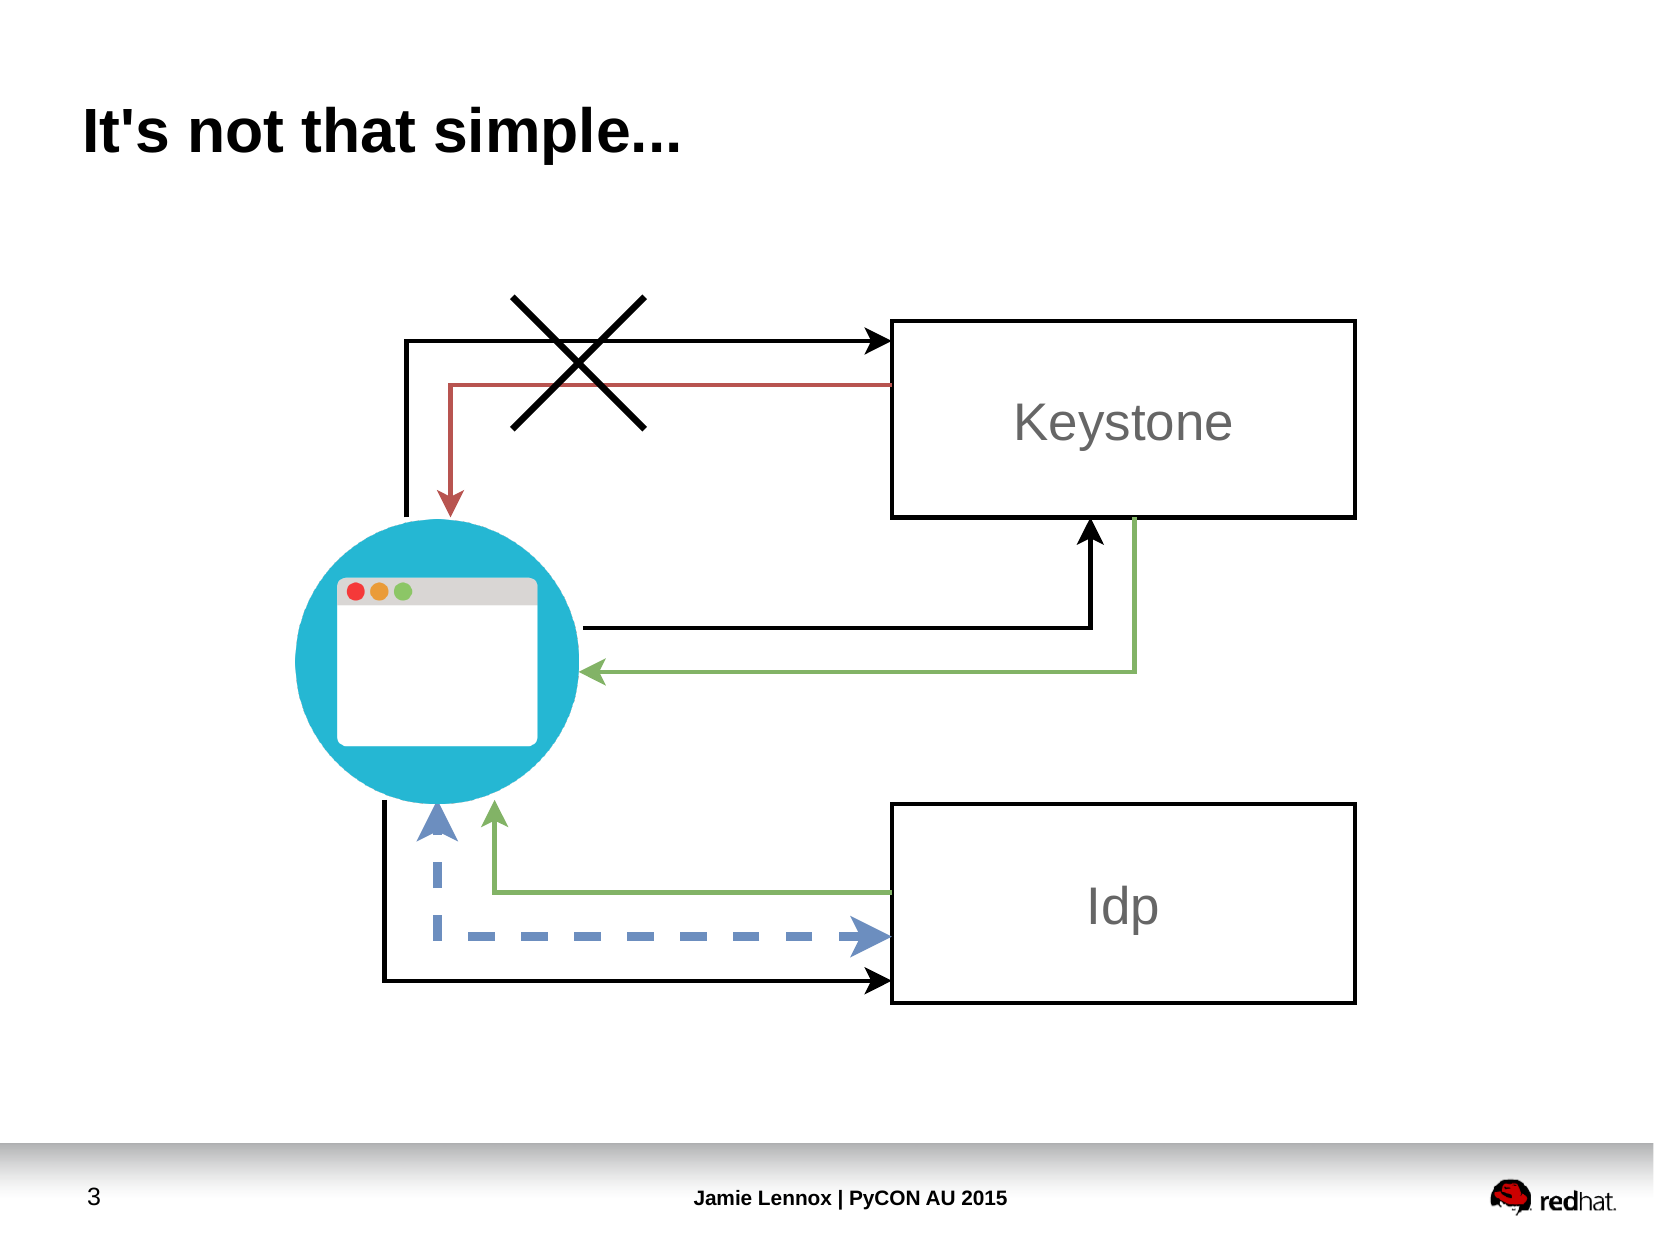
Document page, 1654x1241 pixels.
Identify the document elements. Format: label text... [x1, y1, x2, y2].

picture [291, 290, 1362, 1010]
picture [0, 1143, 1654, 1241]
title It's not that simple... [82, 37, 1571, 226]
